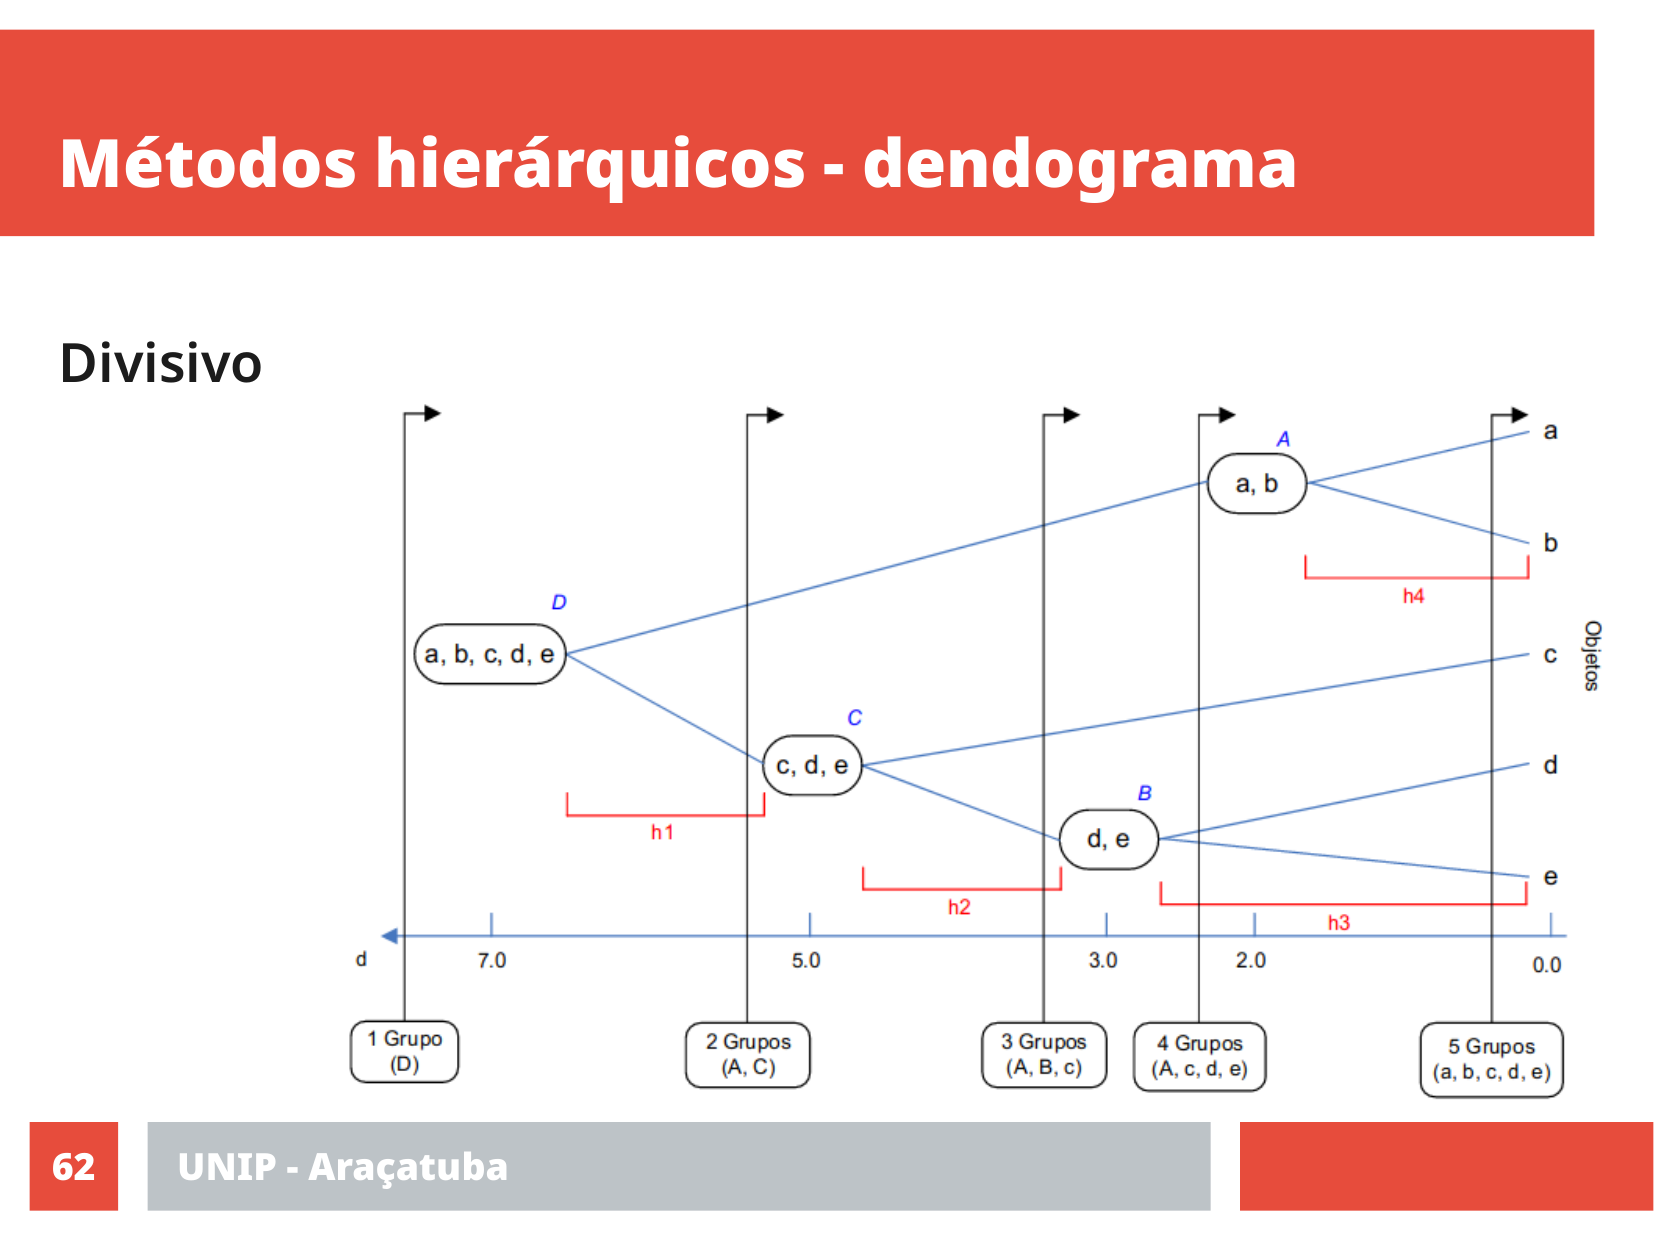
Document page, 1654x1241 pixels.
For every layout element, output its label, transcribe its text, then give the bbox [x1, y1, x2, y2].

picture [320, 389, 1619, 1107]
list Divisivo [59, 324, 1565, 1093]
title Métodos hierárquicos - dendograma [59, 59, 1595, 207]
